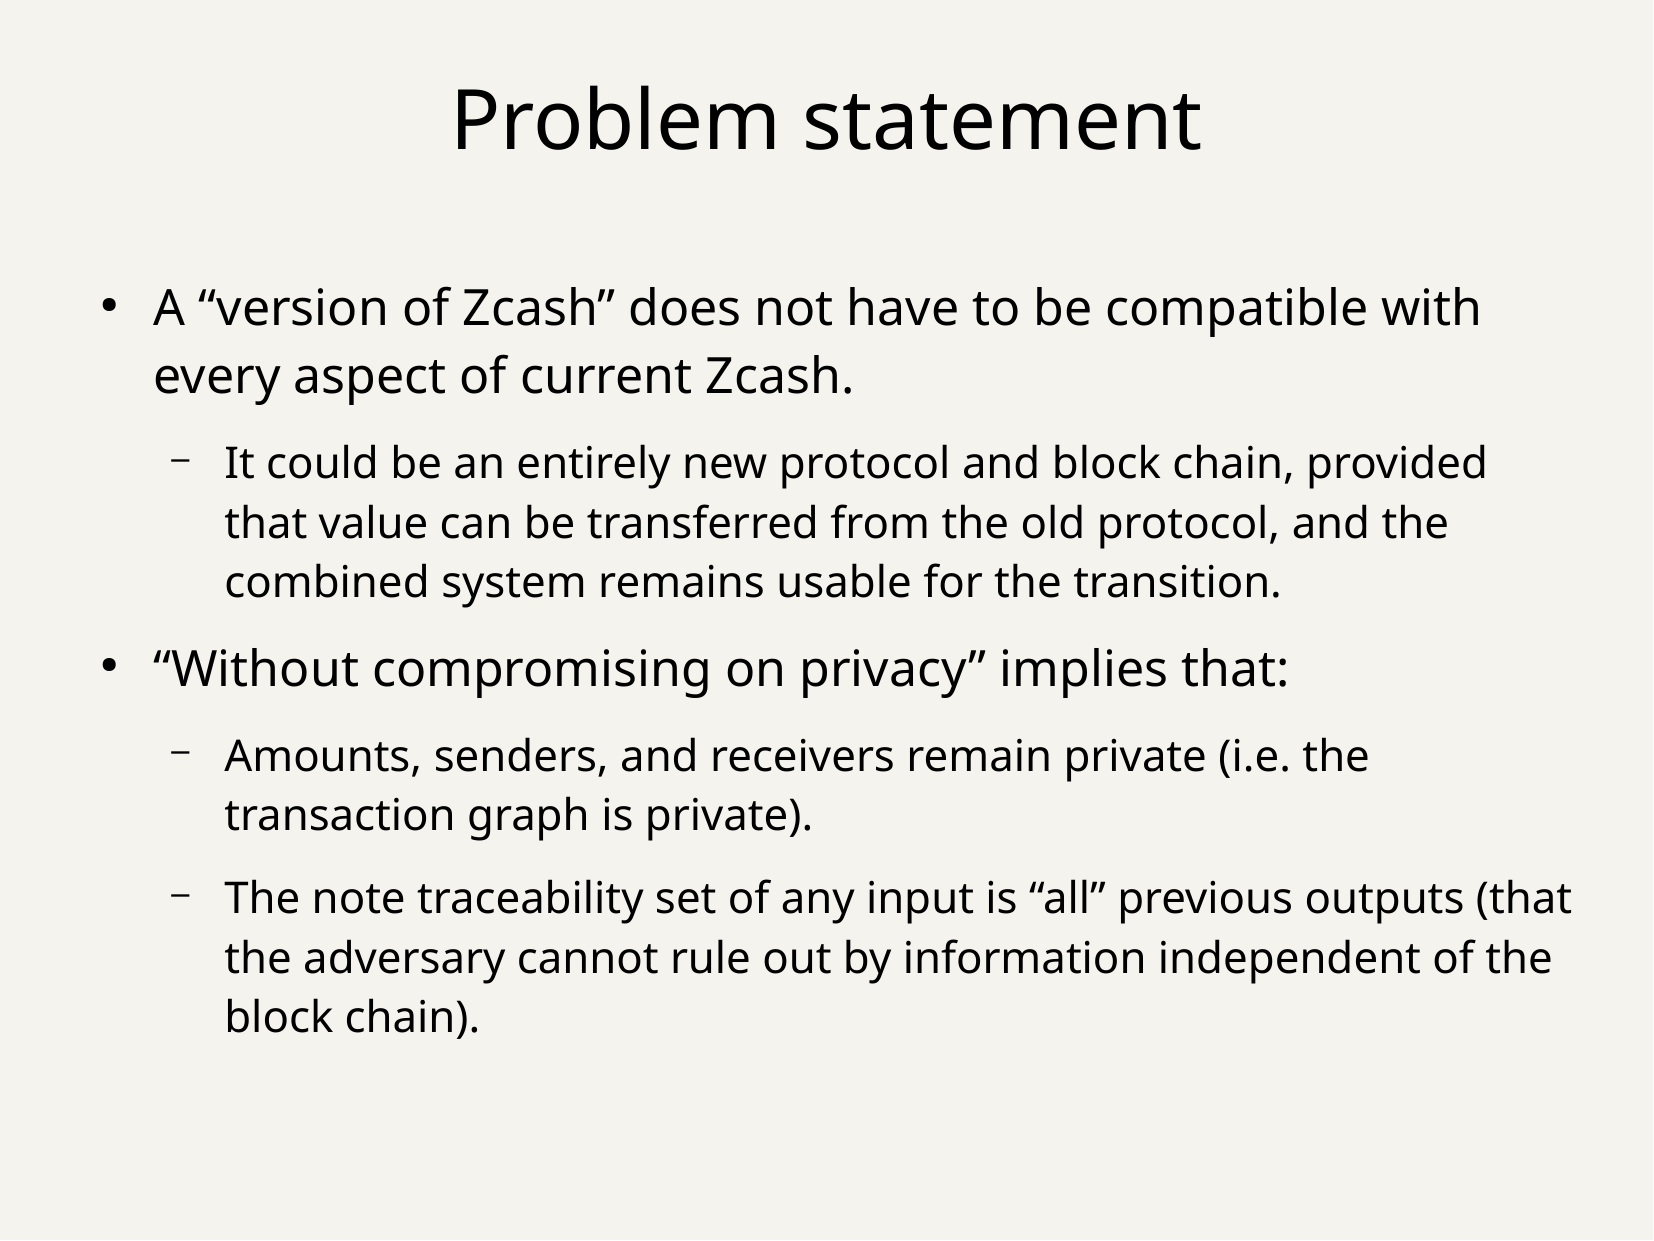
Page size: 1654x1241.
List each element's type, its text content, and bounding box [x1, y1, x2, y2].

title Problem statement [82, 47, 1571, 188]
list A “version of Zcash” does not have to be compatible with every aspect of current Zcash. It could be an entirely new protocol and block chain, provided that value can be transferred from the old protocol, and the combined system remains usable for the transition. “Without compromising on privacy” implies that: Amounts, senders, and receivers remain private (i.e. the transaction graph is private). The note traceability set of any input is “all” previous outputs (that the adversary cannot rule out by information independent of the block chain). [82, 271, 1583, 1063]
